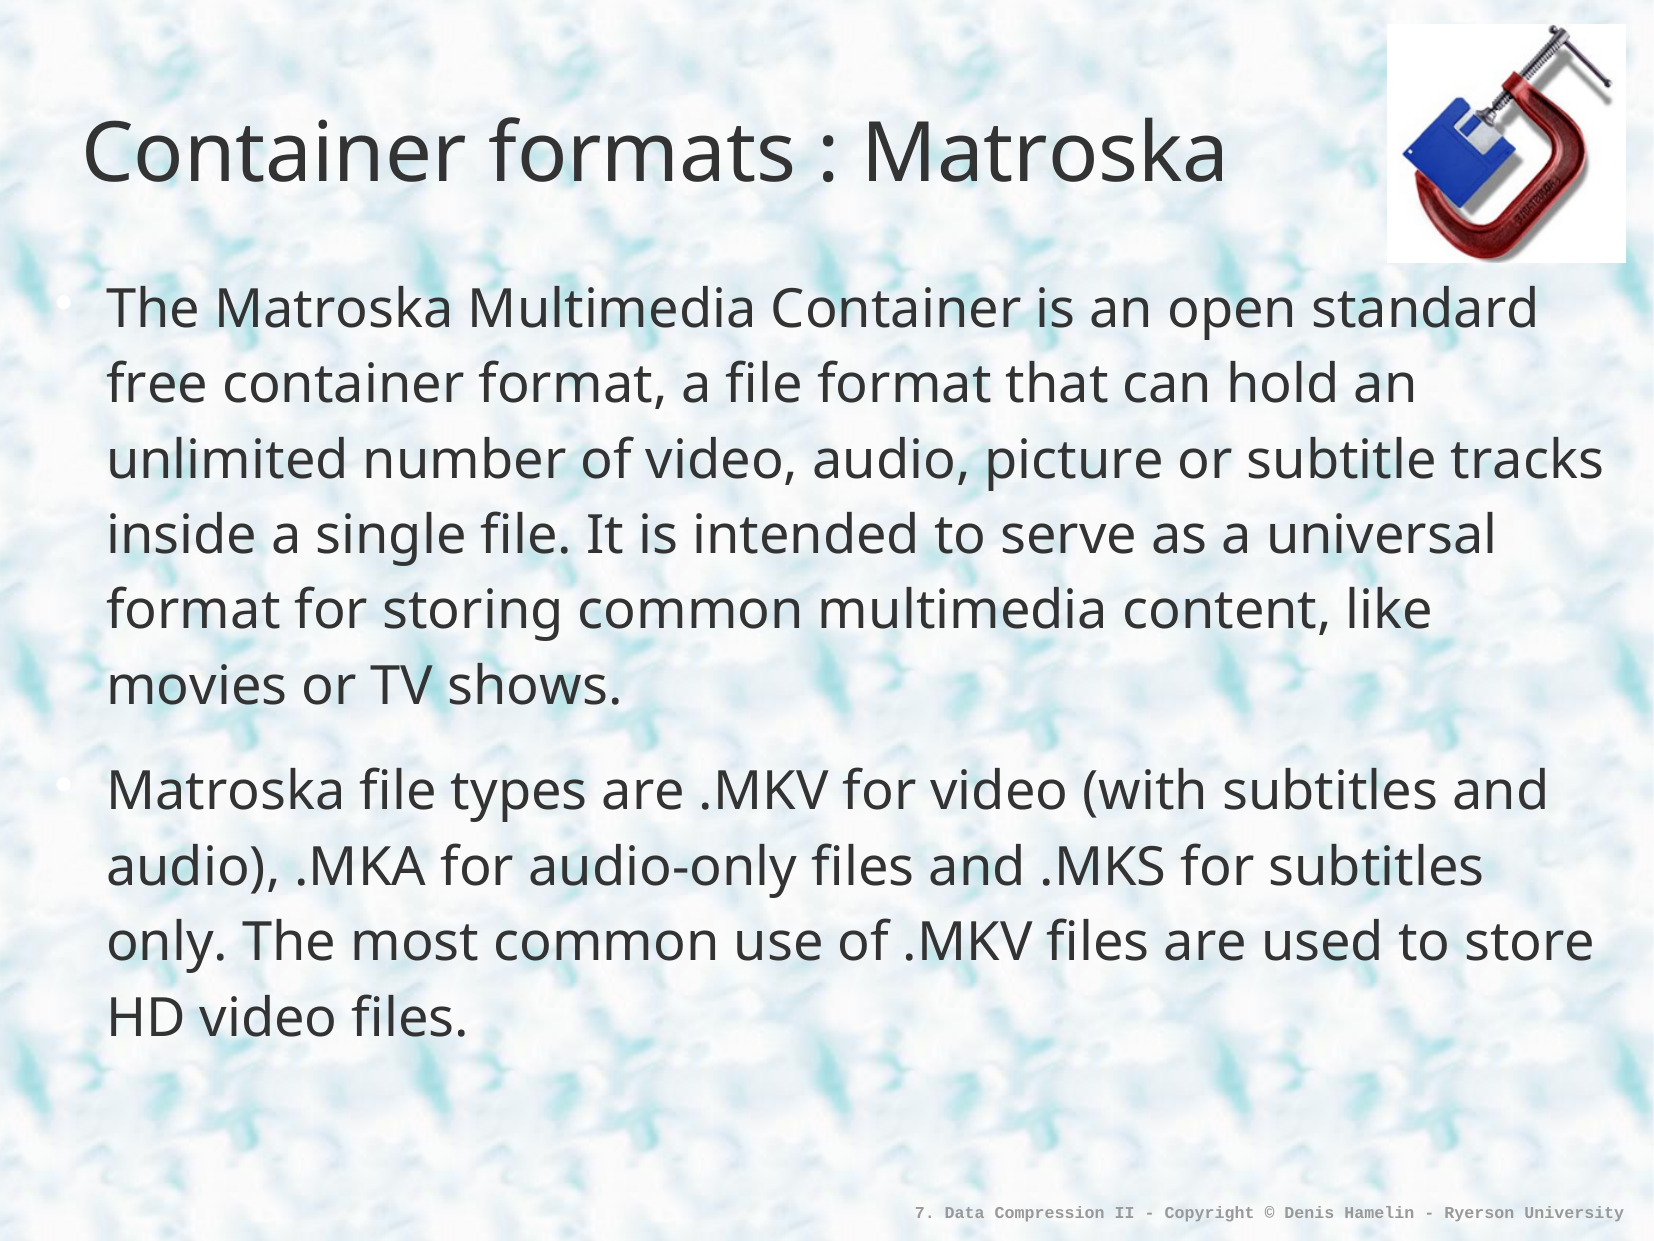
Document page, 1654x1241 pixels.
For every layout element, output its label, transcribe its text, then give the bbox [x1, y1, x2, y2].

list The Matroska Multimedia Container is an open standard free container format, a file format that can hold an unlimited number of video, audio, picture or subtitle tracks inside a single file. It is intended to serve as a universal format for storing common multimedia content, like movies or TV shows. Matroska file types are .MKV for video (with subtitles and audio), .MKA for audio-only files and .MKS for subtitles only. The most common use of .MKV files are used to store HD video files. [37, 262, 1613, 1162]
picture [0, 0, 1654, 1241]
title Container formats : Matroska [74, 55, 1238, 225]
